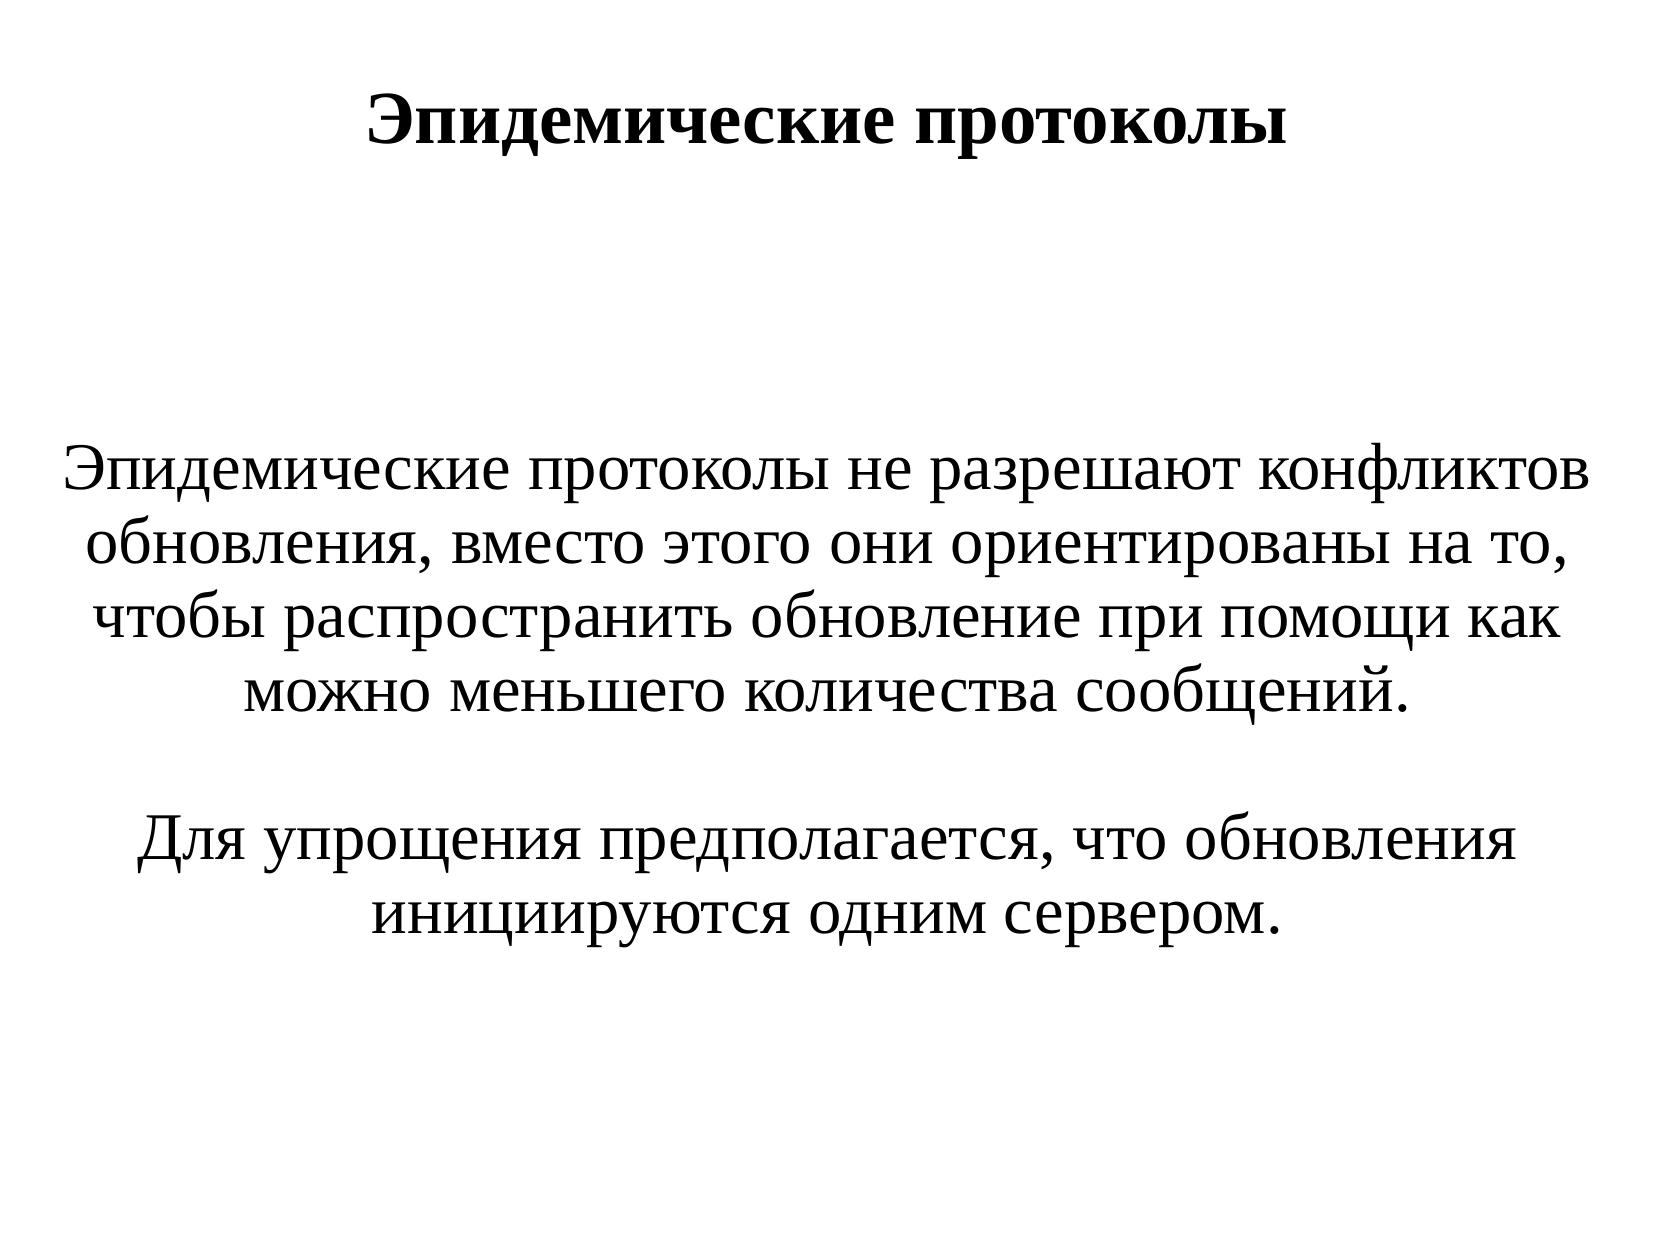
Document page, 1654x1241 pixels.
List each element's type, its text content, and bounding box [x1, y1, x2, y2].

subtitle Эпидемические протоколы не разрешают конфликтов обновления, вместо этого они ориентированы на то, чтобы распространить обновление при помощи как можно меньшего количества сообщений. Для упрощения предполагается, что обновления инициируются одним сервером. [30, 236, 1626, 1215]
title Эпидемические протоколы [30, 27, 1624, 210]
